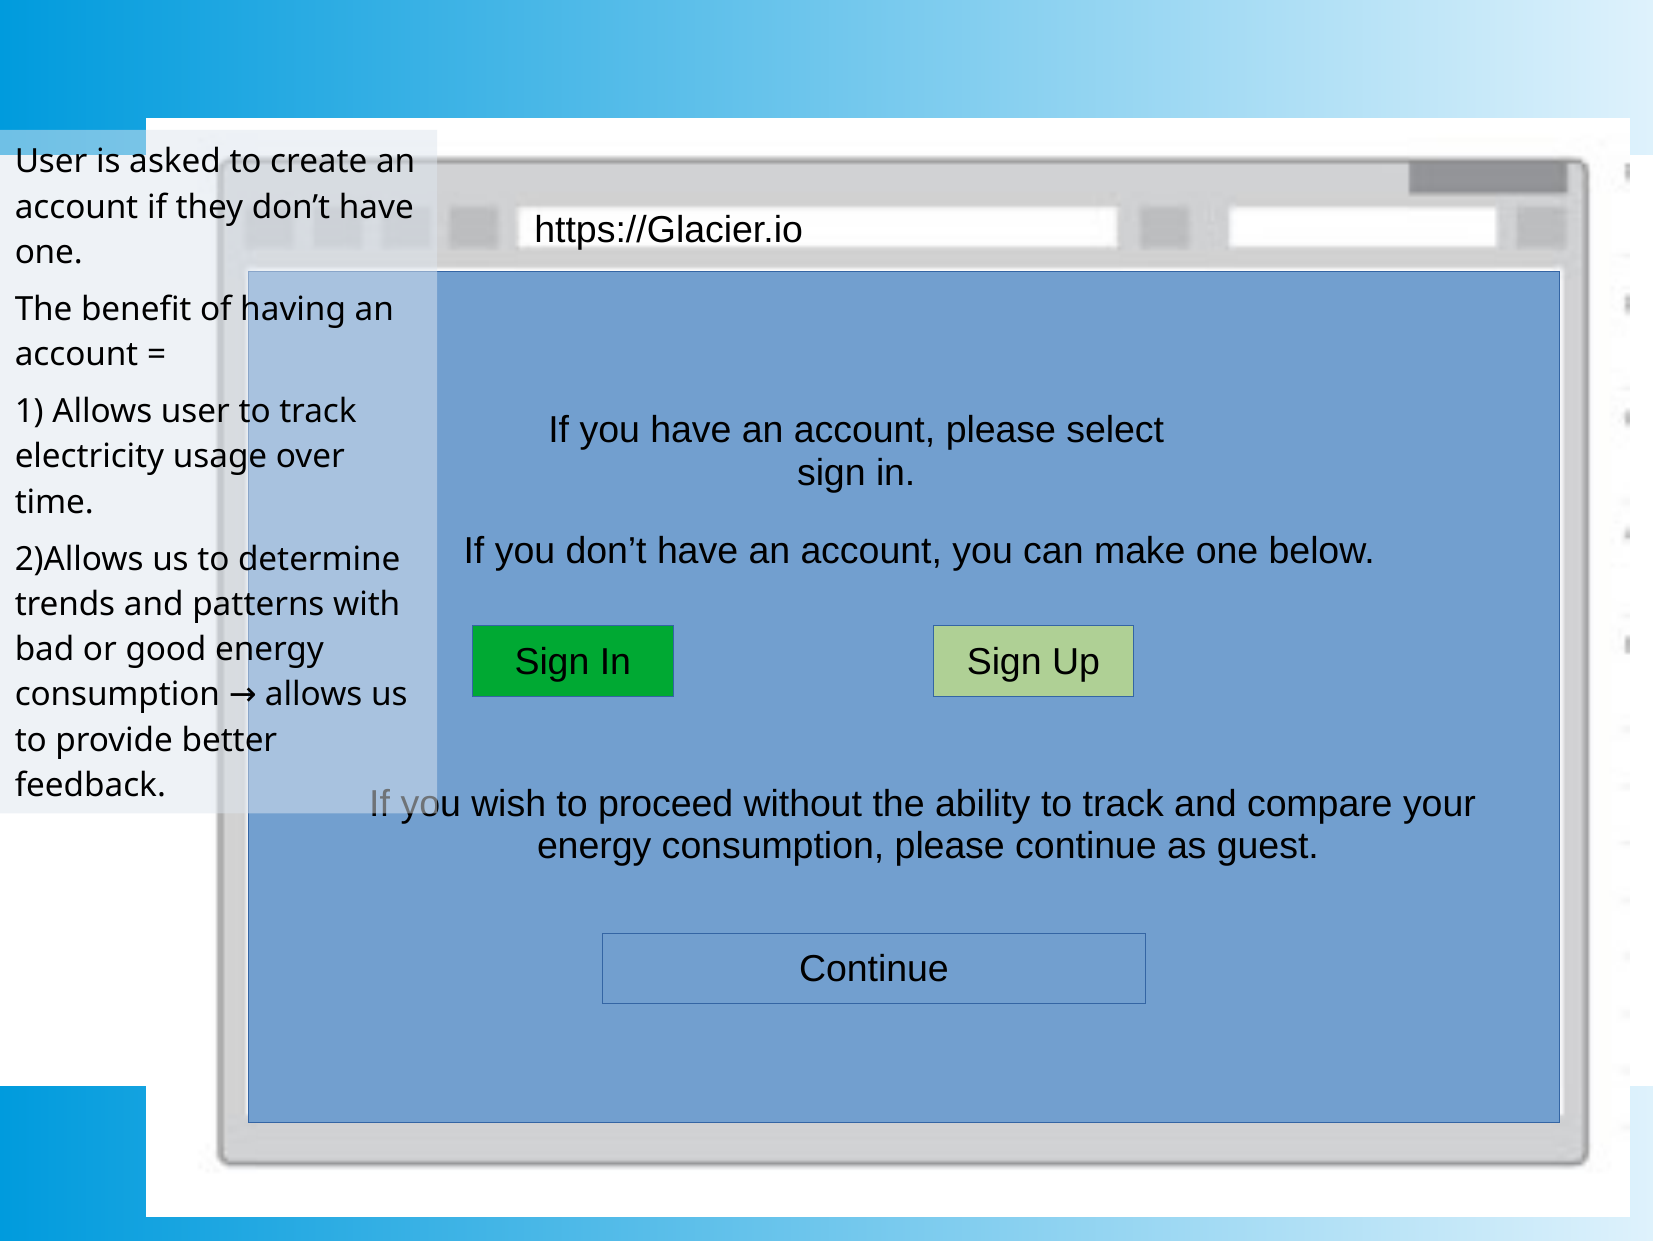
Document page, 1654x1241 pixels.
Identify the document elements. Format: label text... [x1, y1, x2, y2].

text_box Sign In [472, 625, 674, 697]
picture [146, 118, 1630, 1217]
text_box User is asked to create an account if they don’t have one. The benefit of having an account = 1) Allows user to track electricity usage over time. 2)Allows us to determine trends and patterns with bad or good energy consumption → allows us to provide better feedback. [0, 129, 438, 780]
text_box Sign Up [933, 625, 1134, 697]
text_box If you wish to proceed without the ability to track and compare your energy consumption, please continue as guest. [354, 775, 1502, 875]
text_box https://Glacier.io [519, 200, 819, 258]
text_box Continue [602, 933, 1146, 1004]
text_box [248, 271, 1560, 1123]
text_box If you don’t have an account, you can make one below. [448, 521, 1390, 579]
text_box If you have an account, please select sign in. [531, 401, 1182, 501]
